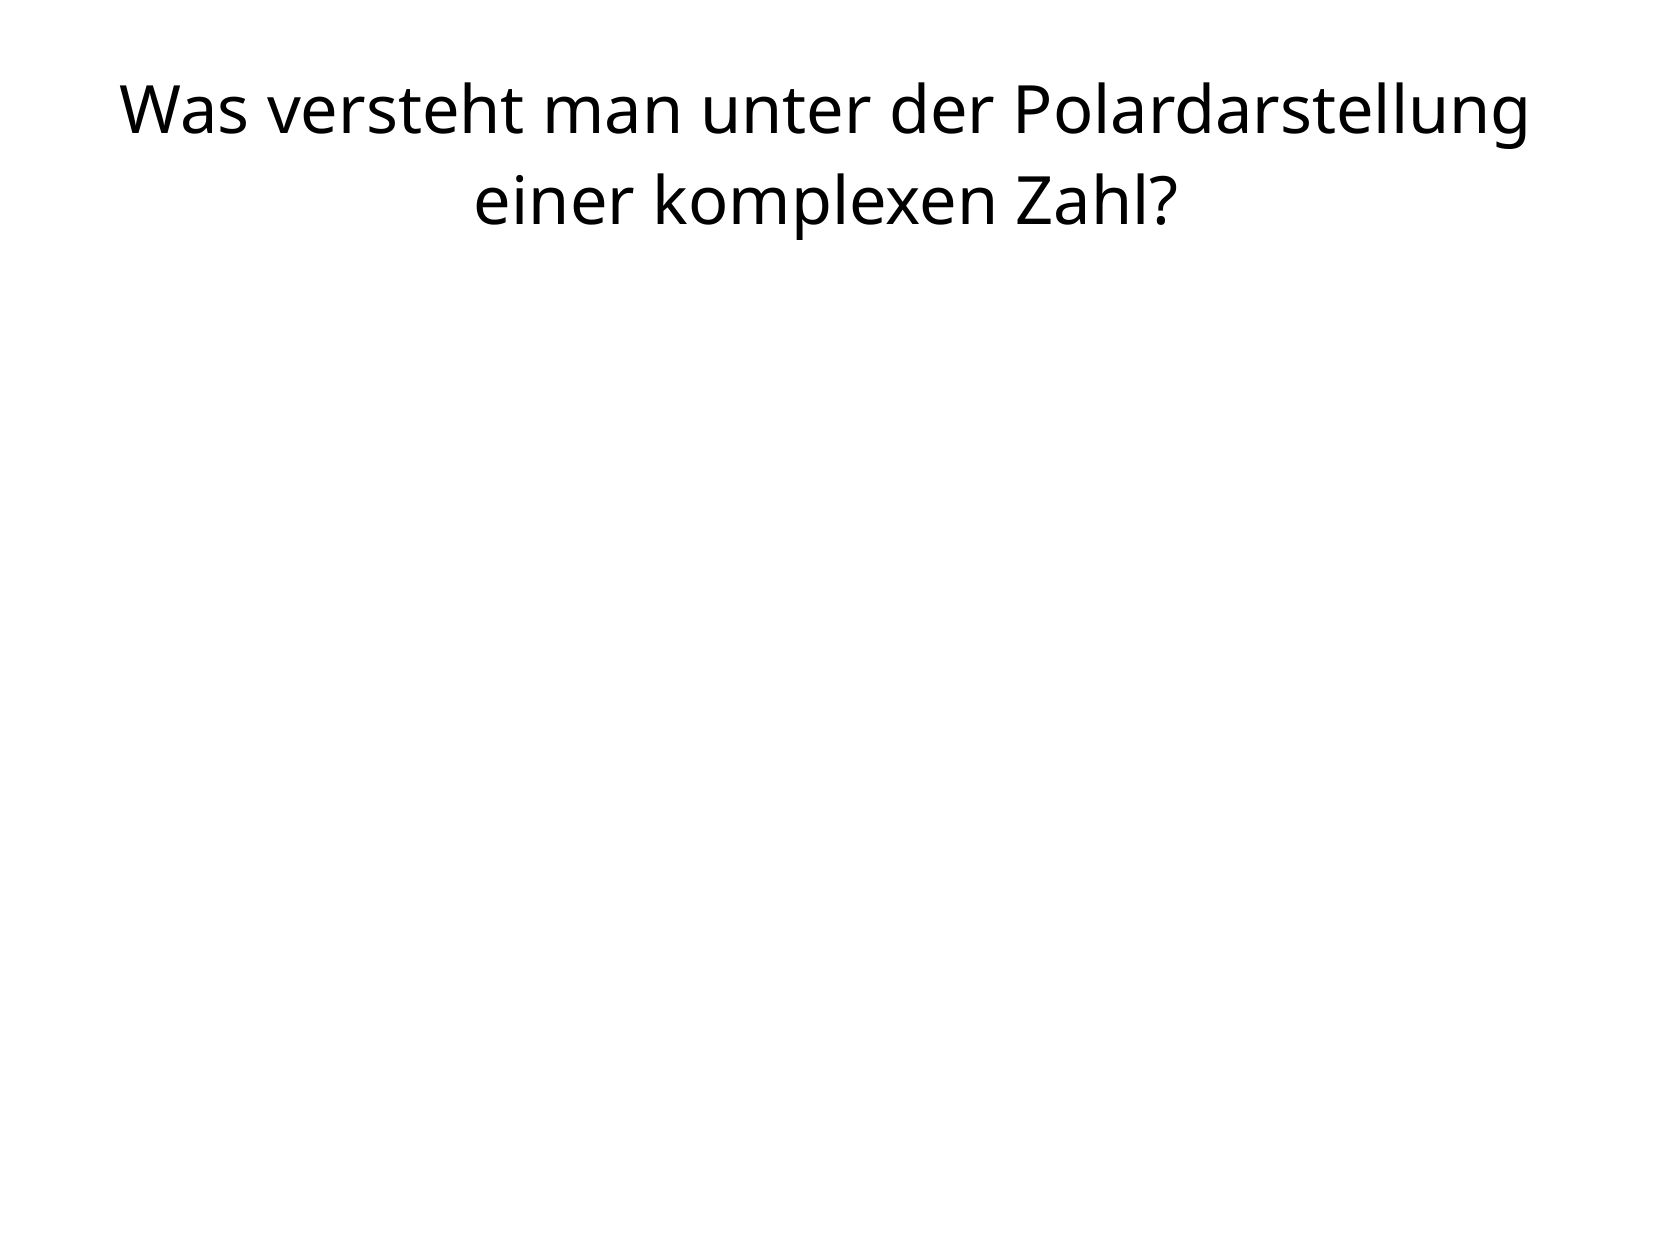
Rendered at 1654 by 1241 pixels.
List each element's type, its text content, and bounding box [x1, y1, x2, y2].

title Was versteht man unter der Polardarstellung einer komplexen Zahl? [82, 49, 1571, 257]
